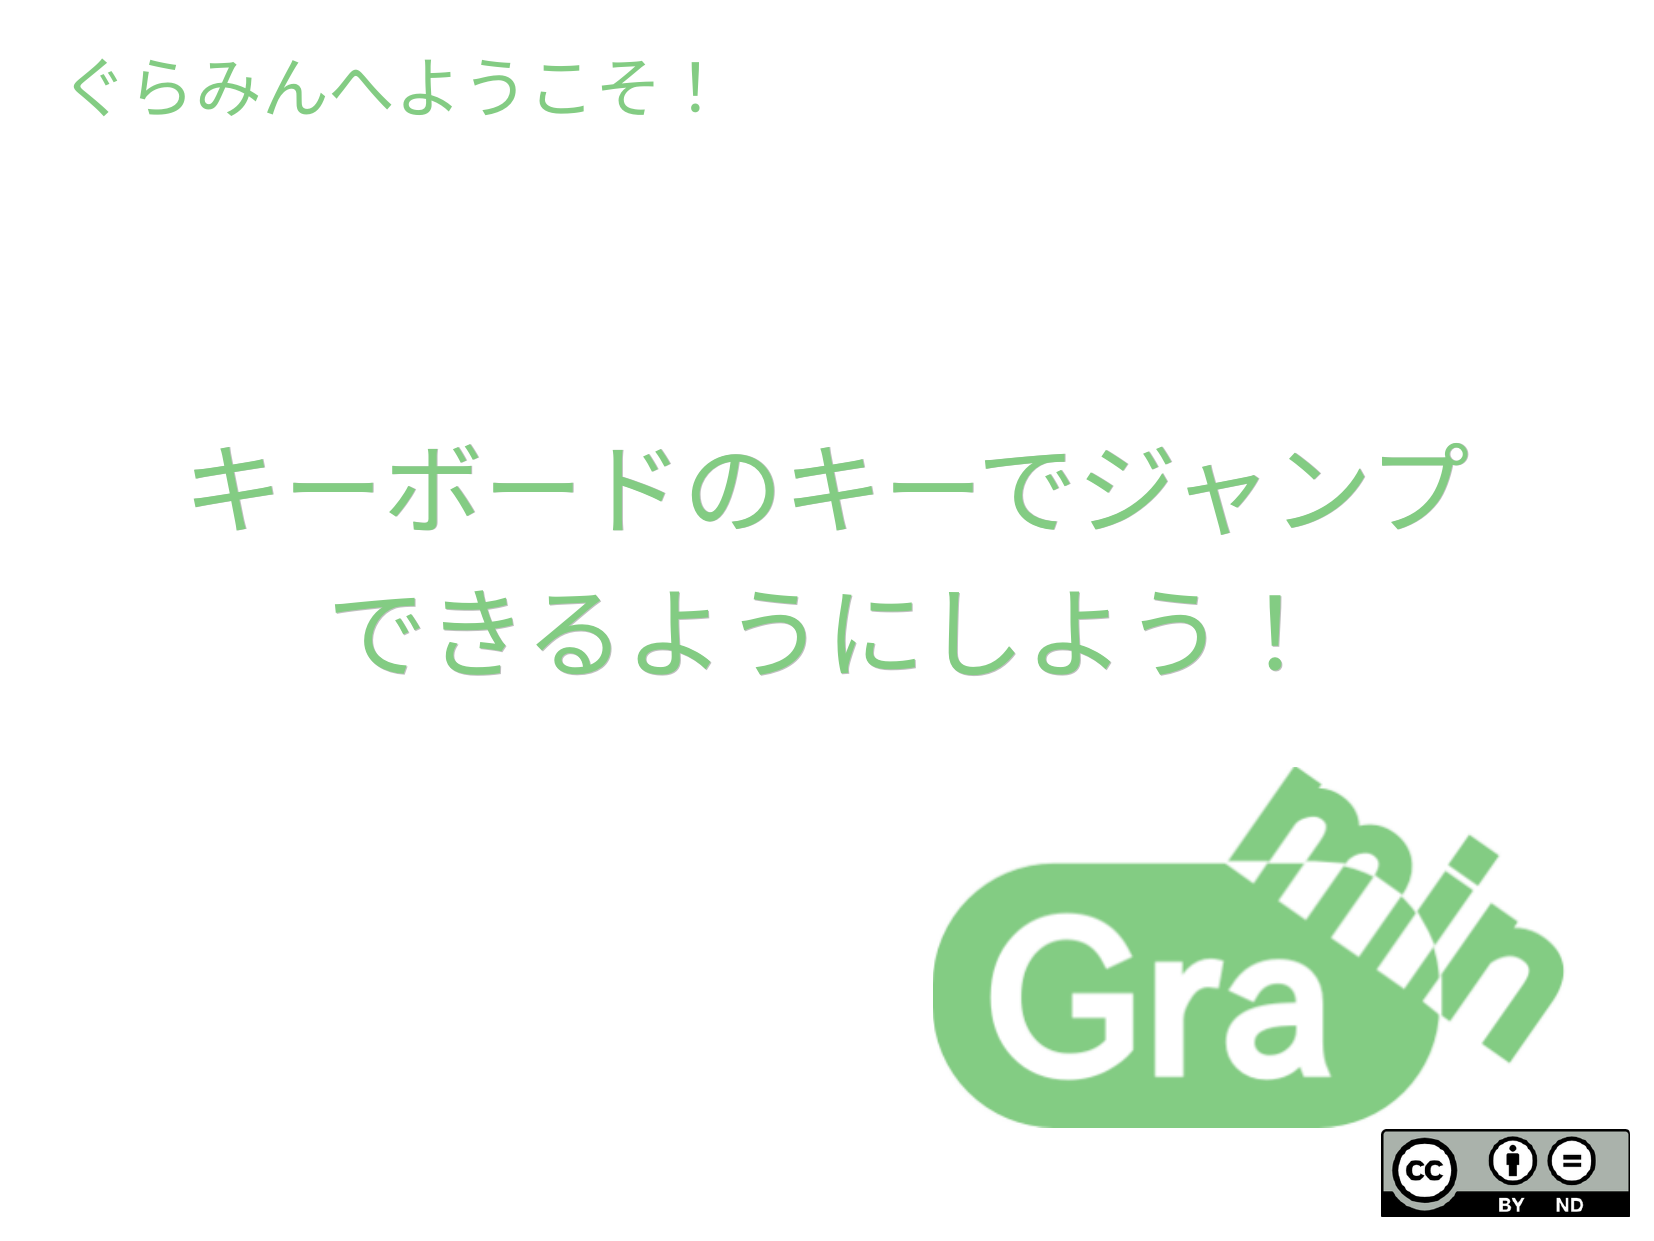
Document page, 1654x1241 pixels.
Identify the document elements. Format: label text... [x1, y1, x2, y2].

picture [1381, 1129, 1630, 1217]
title キーボードのキーでジャンプ できるようにしよう！ [159, 369, 1495, 741]
title ぐらみんへようこそ！ [35, 33, 756, 133]
picture [933, 767, 1577, 1128]
